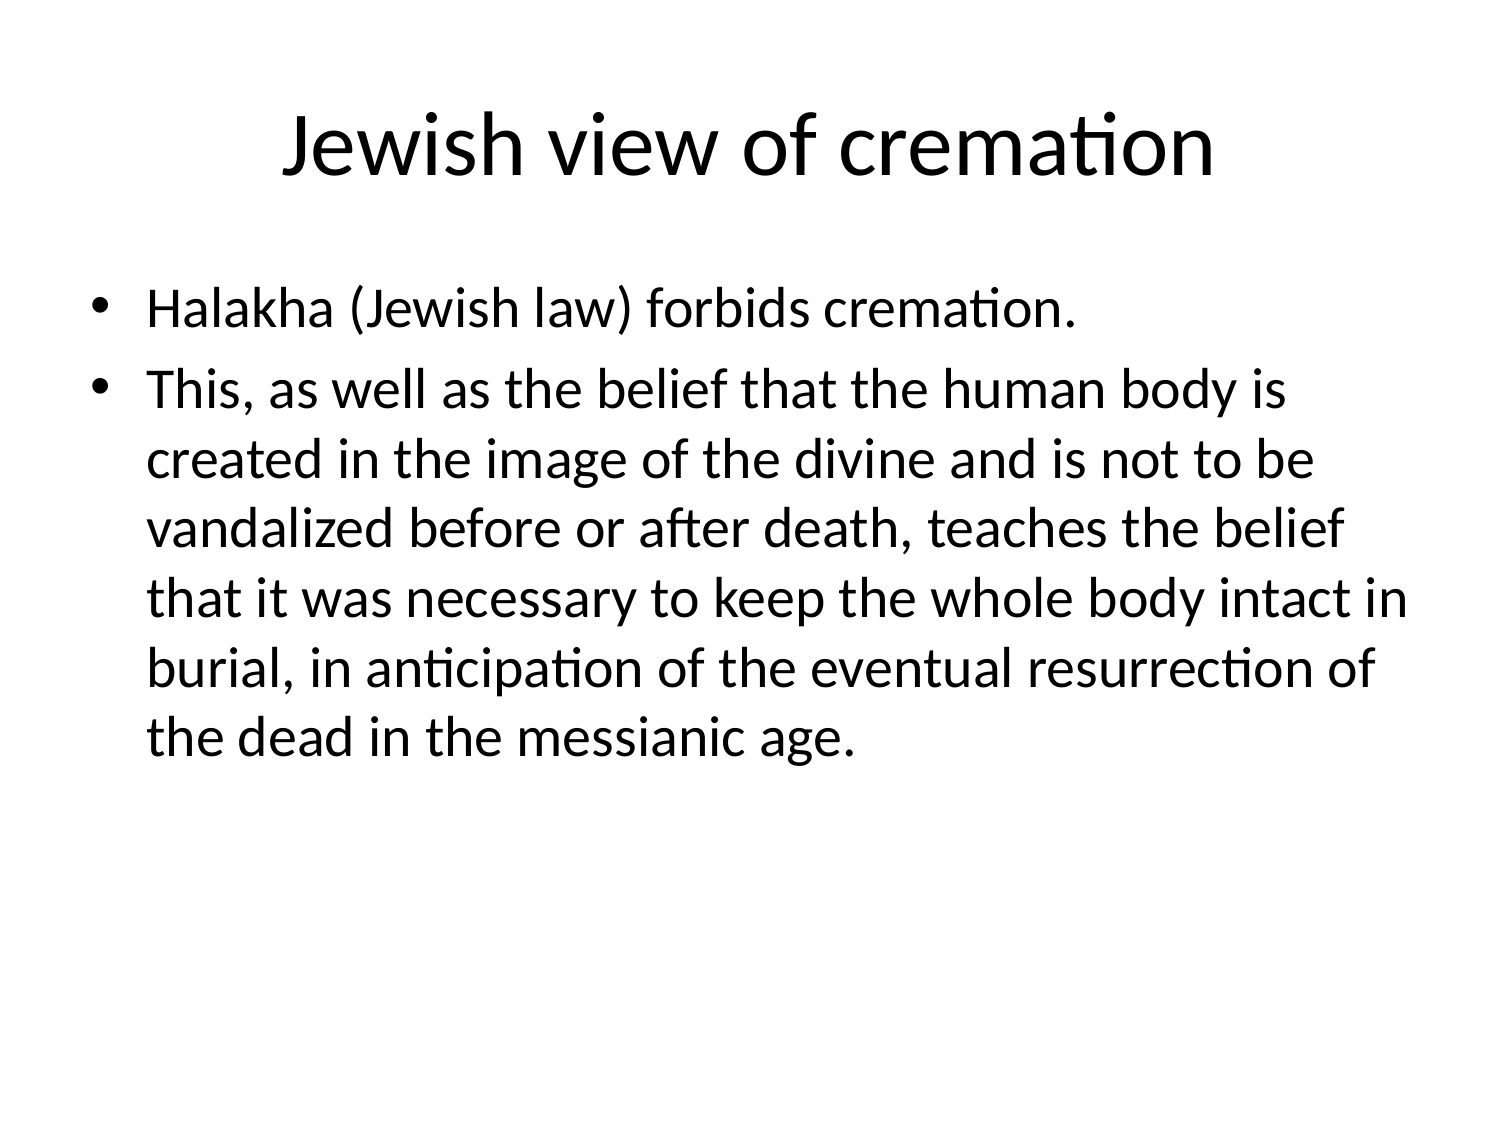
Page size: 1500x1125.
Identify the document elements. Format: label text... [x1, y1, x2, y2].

list Halakha (Jewish law) forbids cremation. This, as well as the belief that the human body is created in the image of the divine and is not to be vandalized before or after death, teaches the belief that it was necessary to keep the whole body intact in burial, in anticipation of the eventual resurrection of the dead in the messianic age. [75, 262, 1425, 1005]
title Jewish view of cremation [75, 45, 1425, 233]
